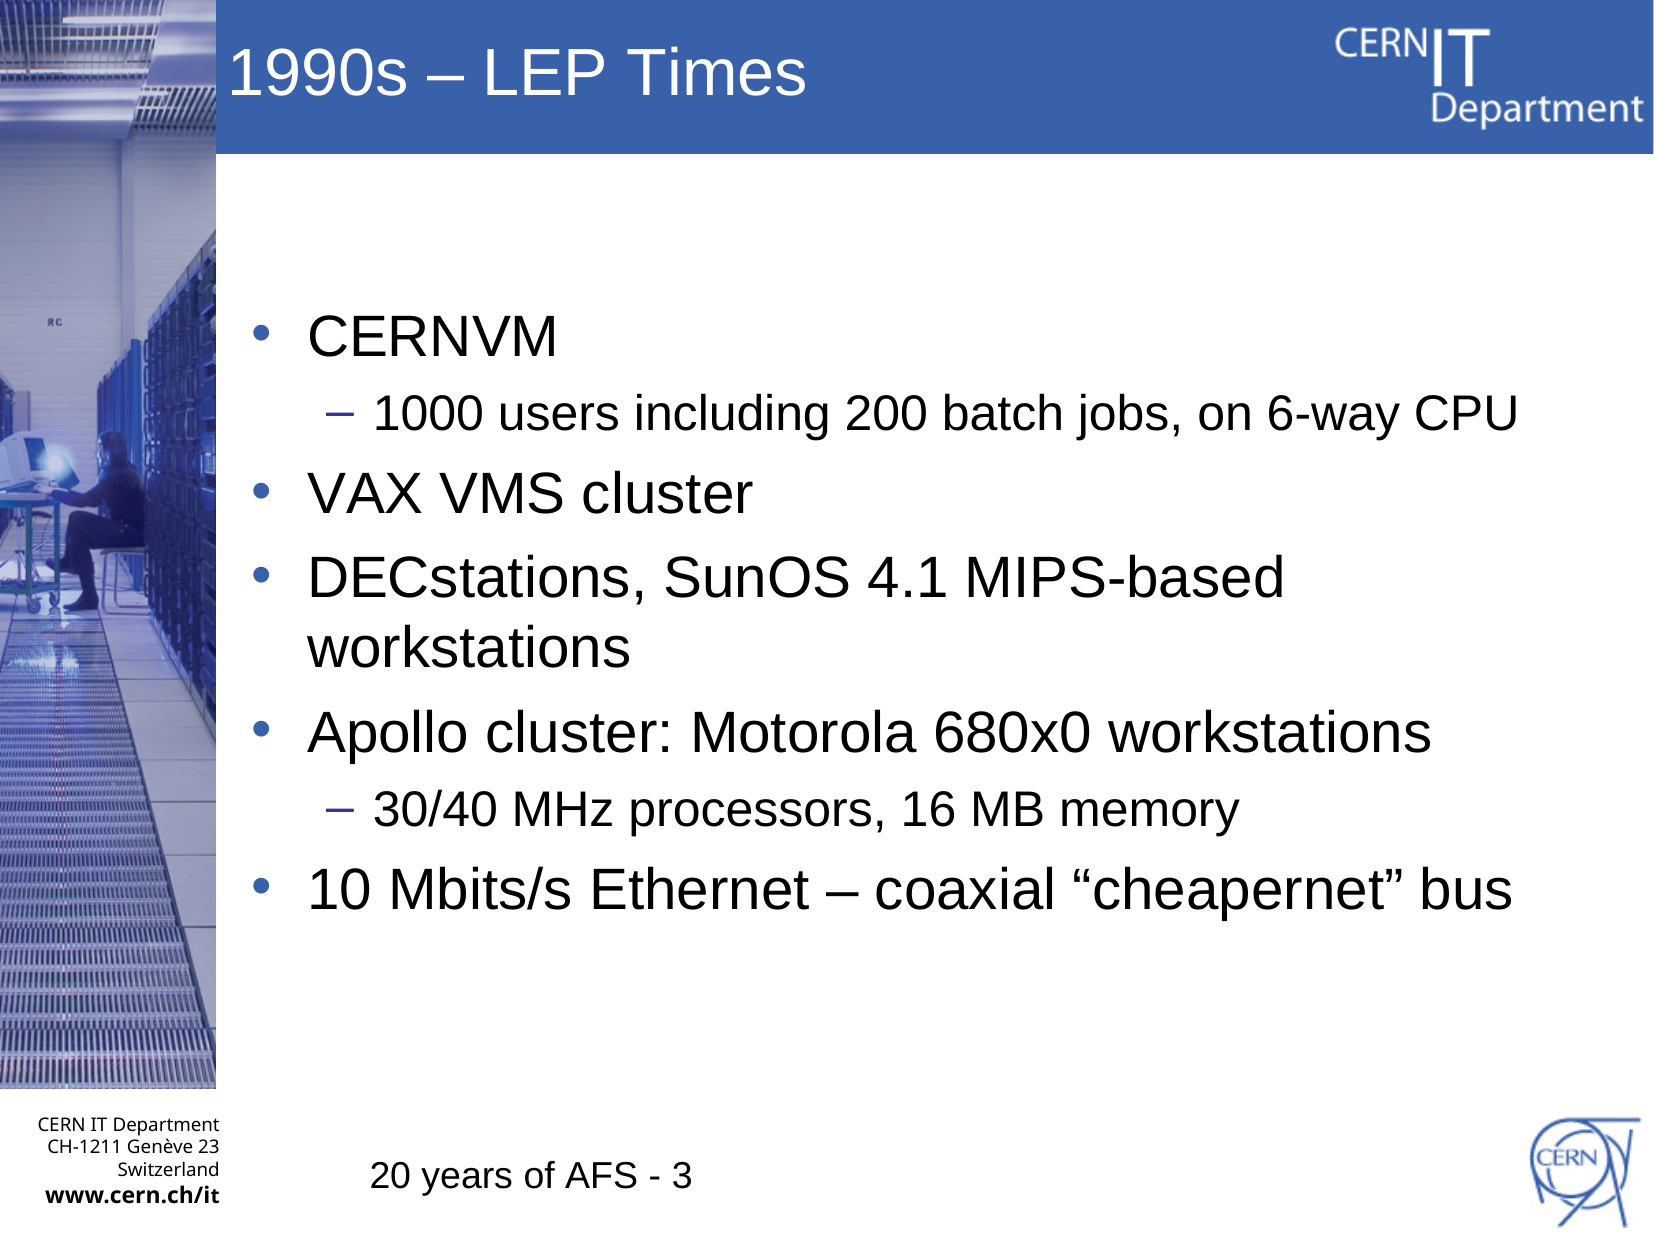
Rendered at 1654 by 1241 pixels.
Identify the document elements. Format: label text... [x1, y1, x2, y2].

picture [1529, 1116, 1642, 1228]
list CERNVM 1000 users including 200 batch jobs, on 6-way CPU VAX VMS cluster DECstations, SunOS 4.1 MIPS-based workstations Apollo cluster: Motorola 680x0 workstations 30/40 MHz processors, 16 MB memory 10 Mbits/s Ethernet – coaxial “cheapernet” bus [236, 290, 1571, 1110]
title 1990s – LEP Times [212, 0, 1126, 165]
picture [1126, 0, 1654, 154]
